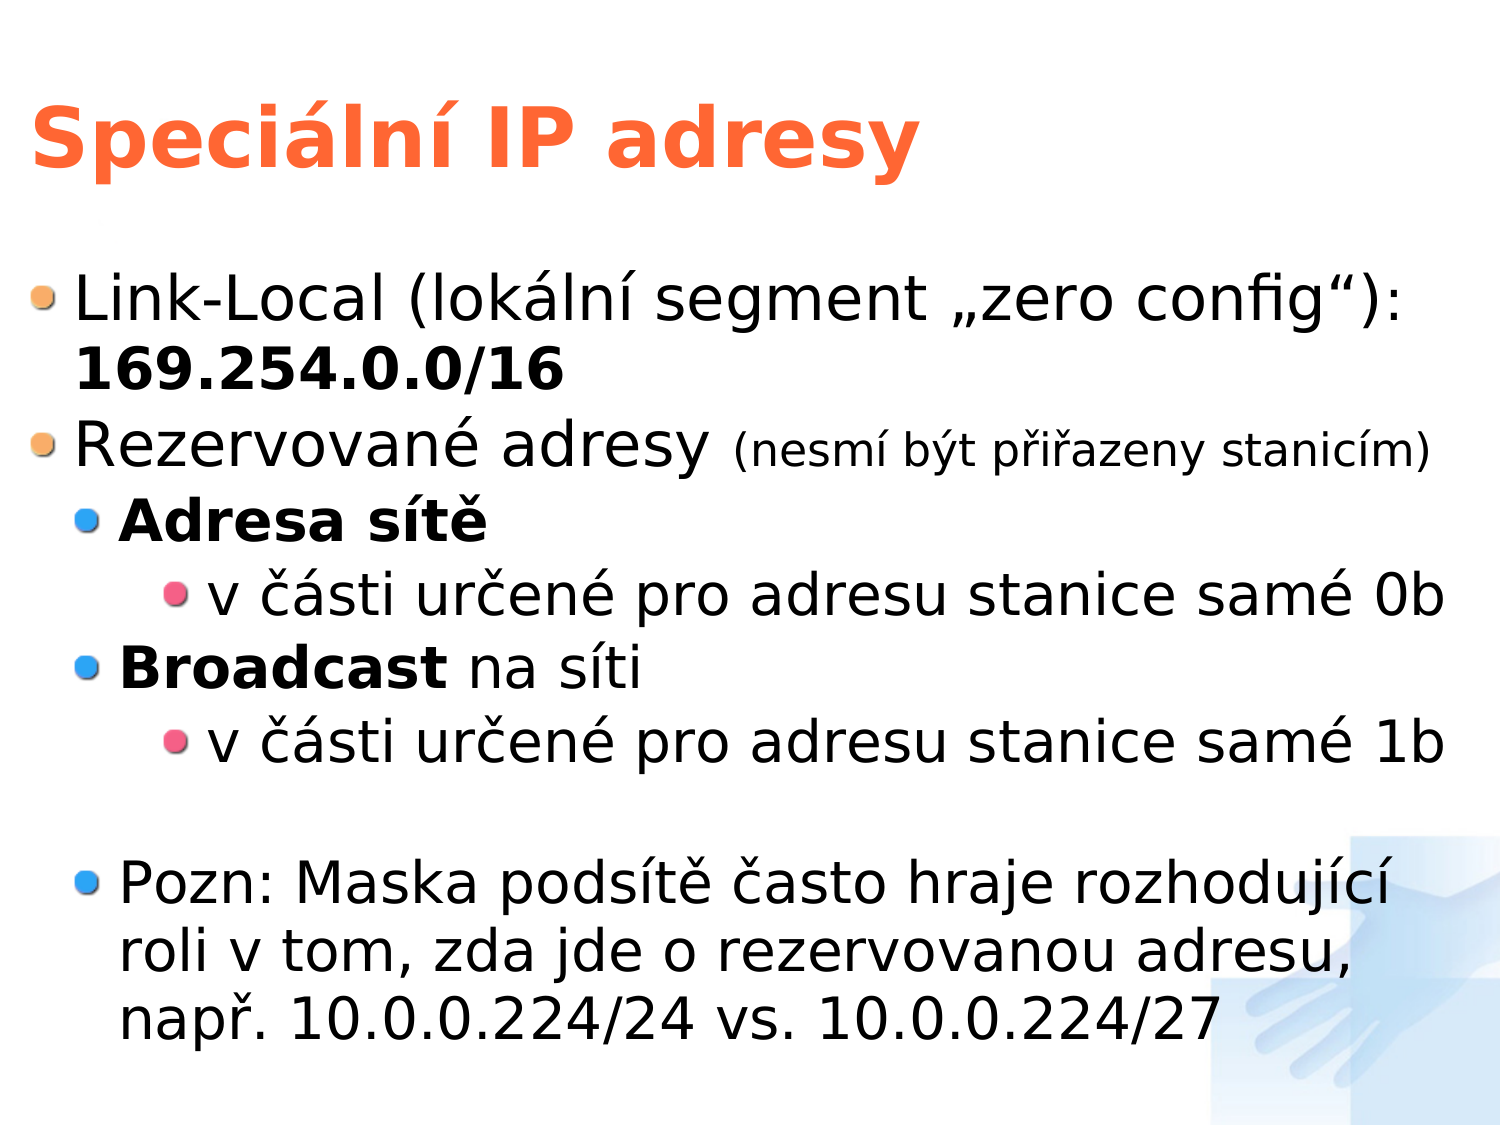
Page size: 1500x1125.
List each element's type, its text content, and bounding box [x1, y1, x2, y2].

picture [0, 0, 1500, 1125]
title Speciální IP adresy [29, 21, 1477, 257]
list Link-Local (lokální segment „zero config“): 169.254.0.0/16 Rezervované adresy (nesmí být přiřazeny stanicím) Adresa sítě v části určené pro adresu stanice samé 0b Broadcast na síti v části určené pro adresu stanice samé 1b Pozn: Maska podsítě často hraje rozhodující roli v tom, zda jde o rezervovanou adresu, např. 10.0.0.224/24 vs. 10.0.0.224/27 [29, 262, 1477, 1093]
